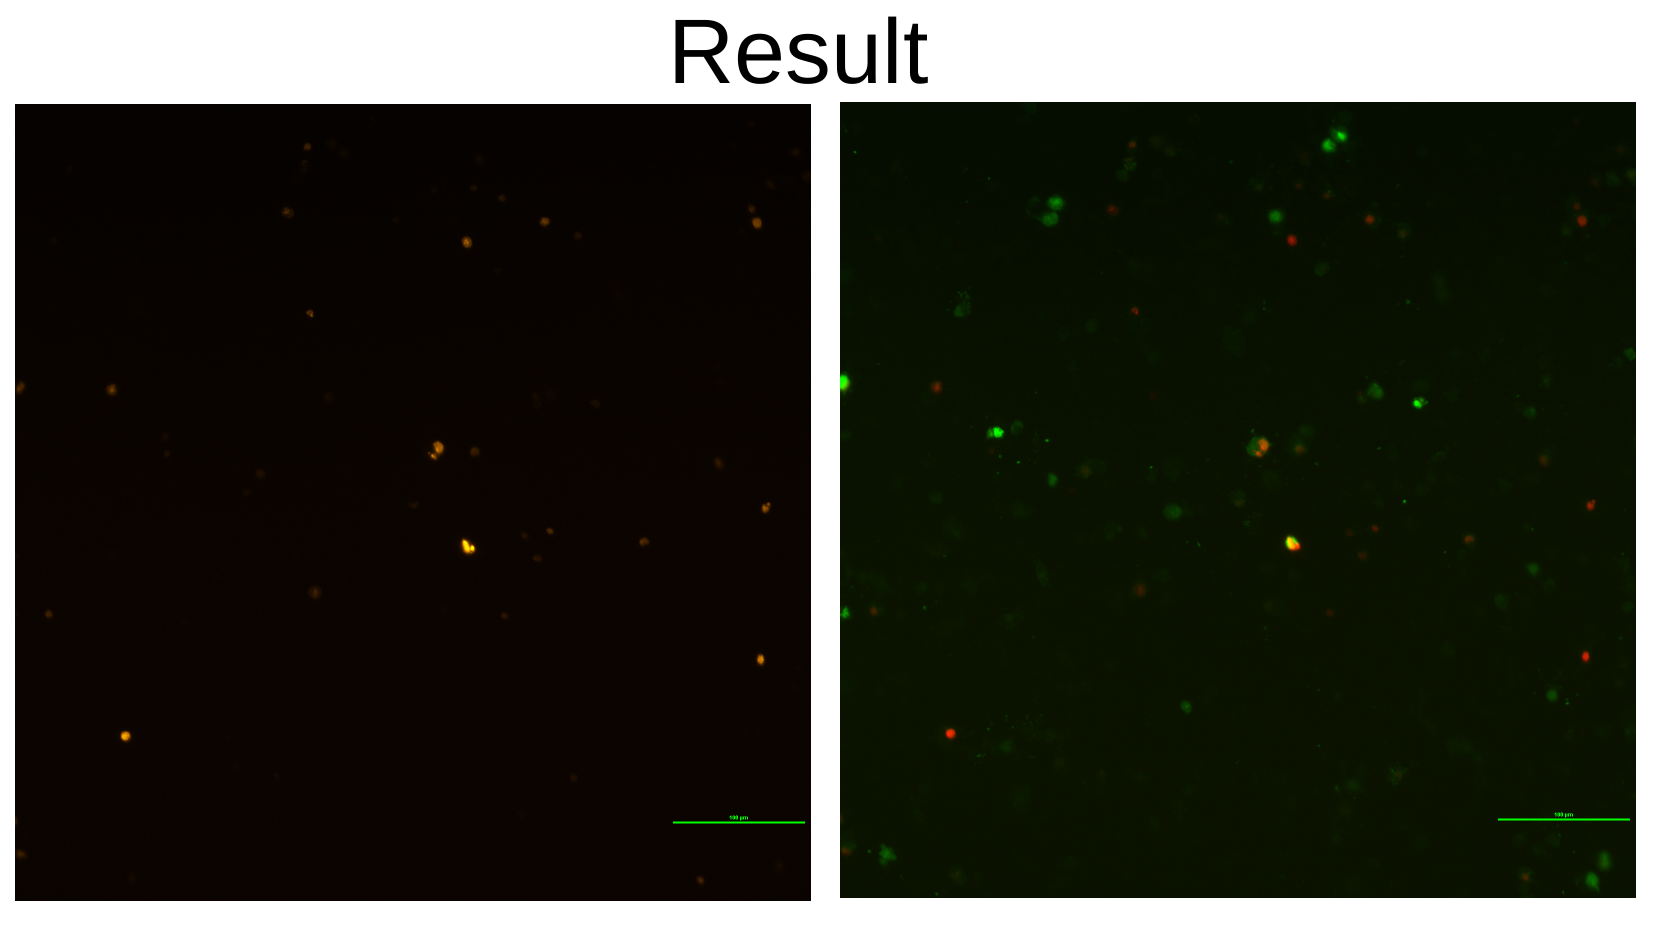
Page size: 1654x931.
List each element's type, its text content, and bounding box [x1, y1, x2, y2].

title Result [525, 0, 1073, 103]
picture [15, 104, 811, 901]
picture [840, 102, 1636, 898]
